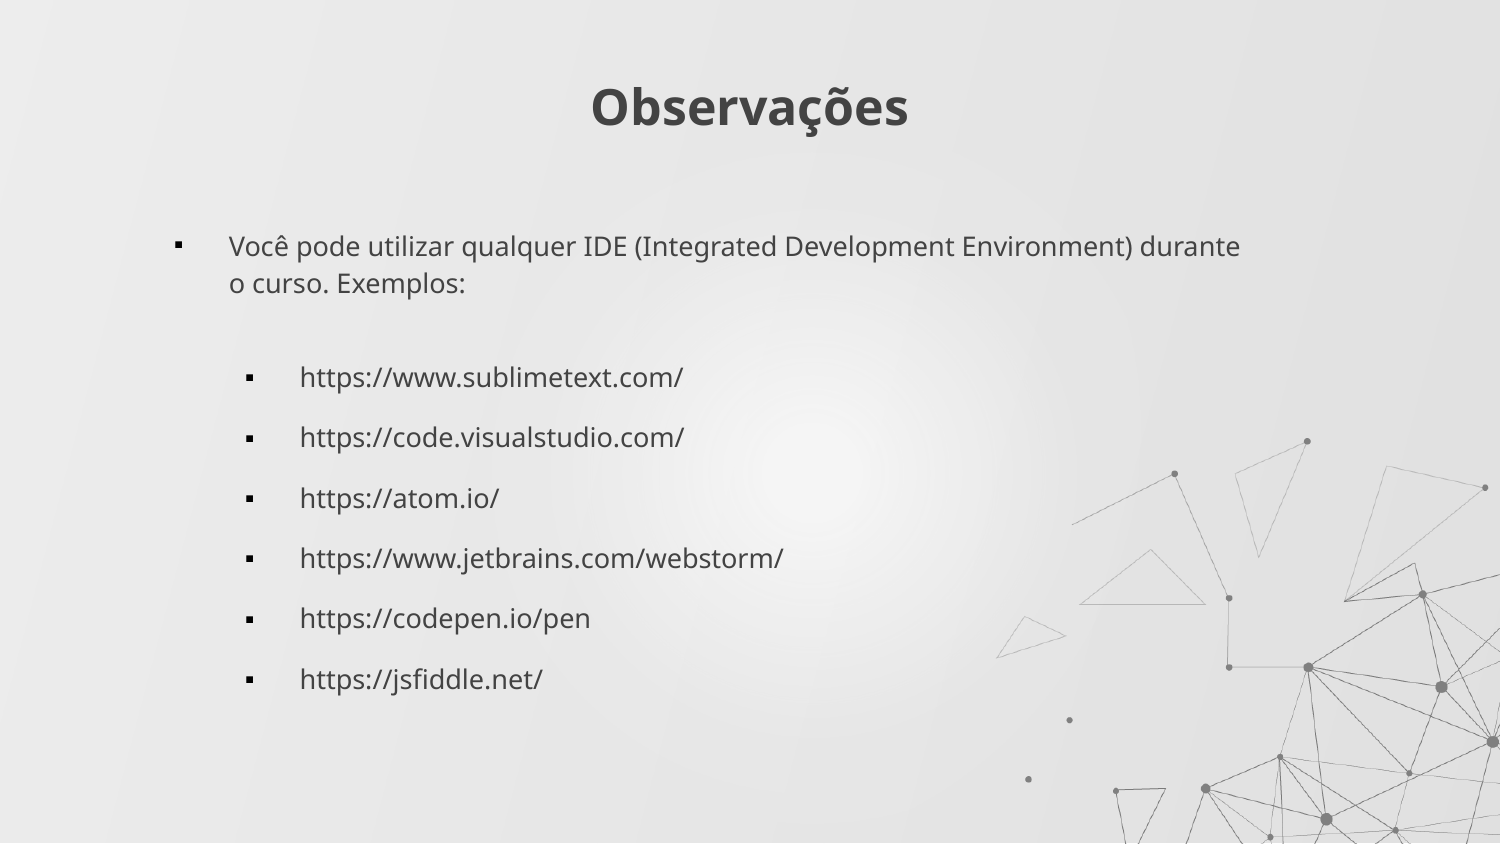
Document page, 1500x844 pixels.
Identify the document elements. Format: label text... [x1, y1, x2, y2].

picture [0, 0, 1500, 844]
list Você pode utilizar qualquer IDE (Integrated Development Environment) durante o curso. Exemplos: https://www.sublimetext.com/ https://code.visualstudio.com/ https://atom.io/ https://www.jetbrains.com/webstorm/ https://codepen.io/pen https://jsfiddle.net/ [142, 216, 1278, 420]
title Observações [60, 60, 1441, 216]
